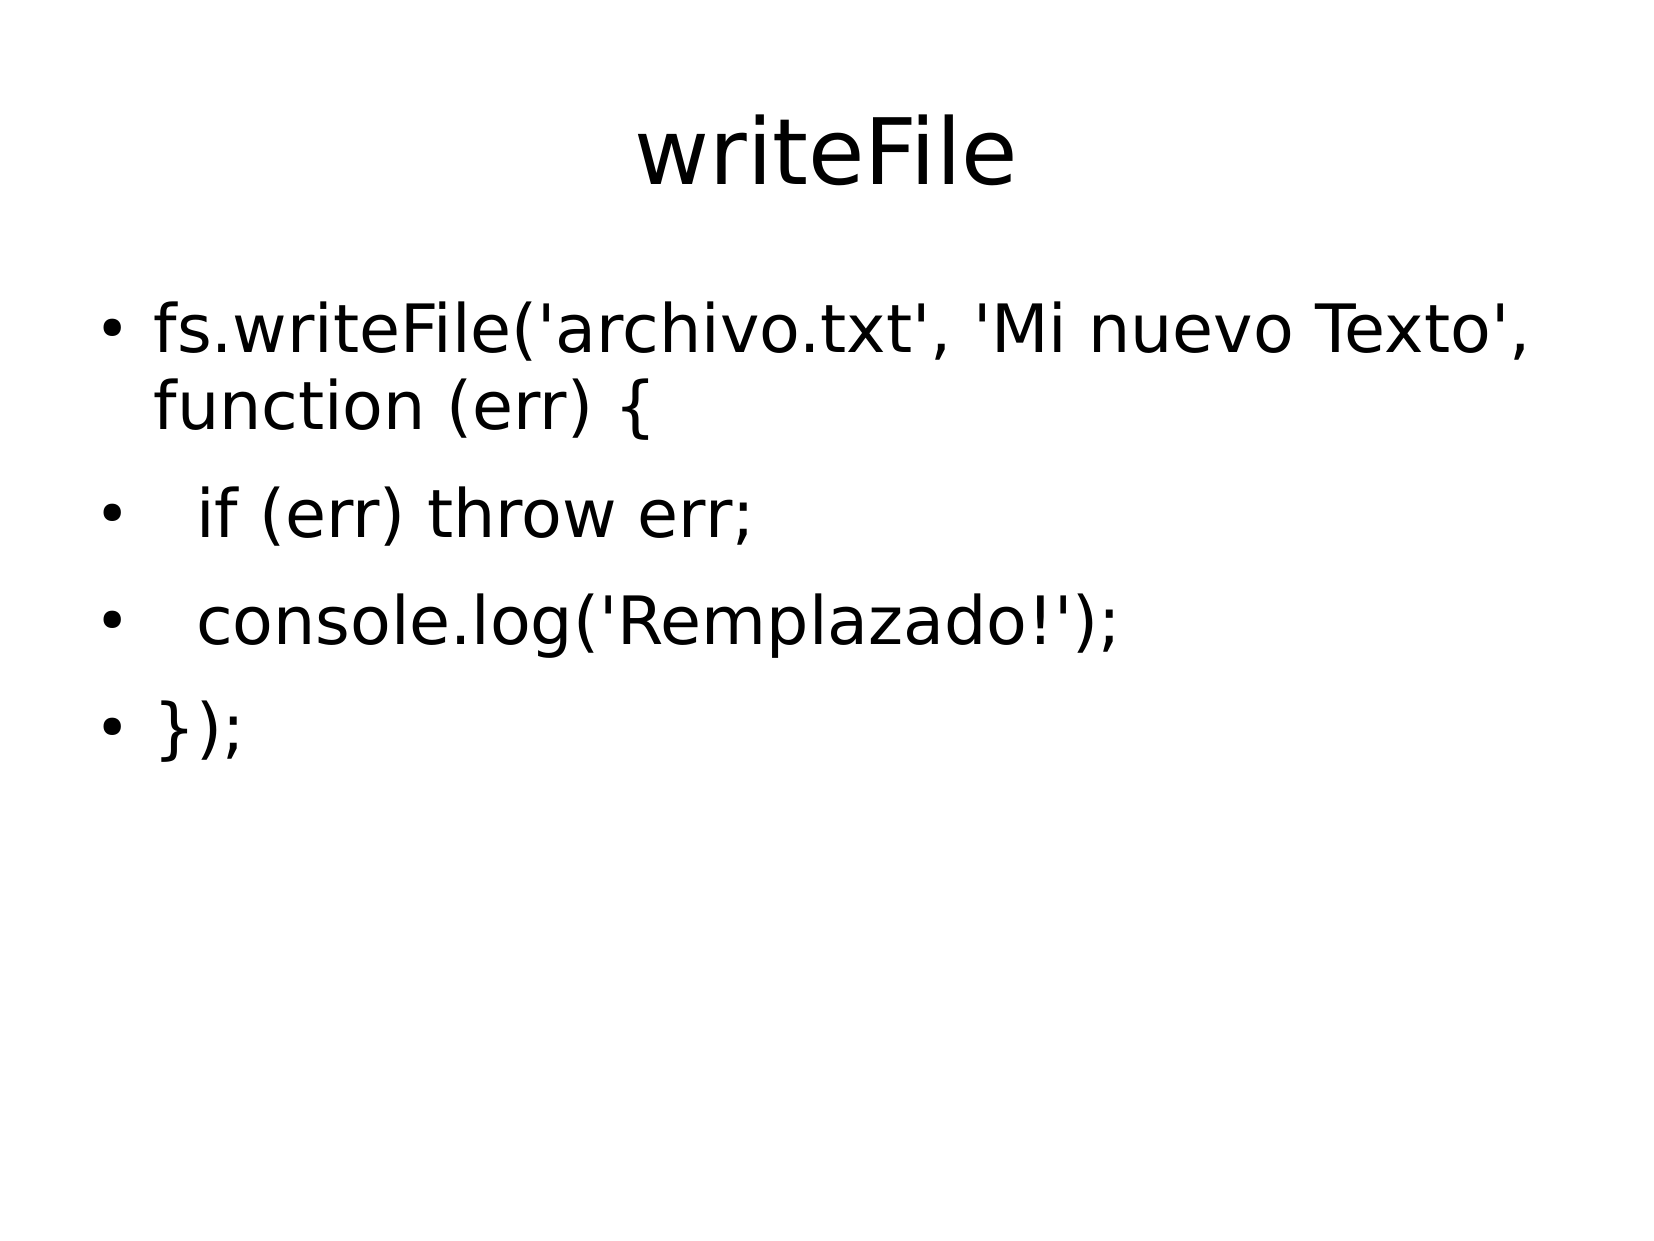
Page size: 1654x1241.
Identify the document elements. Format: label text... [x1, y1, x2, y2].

title writeFile [82, 49, 1571, 257]
list fs.writeFile('archivo.txt', 'Mi nuevo Texto', function (err) { if (err) throw err; console.log('Remplazado!'); }); [82, 290, 1571, 1010]
